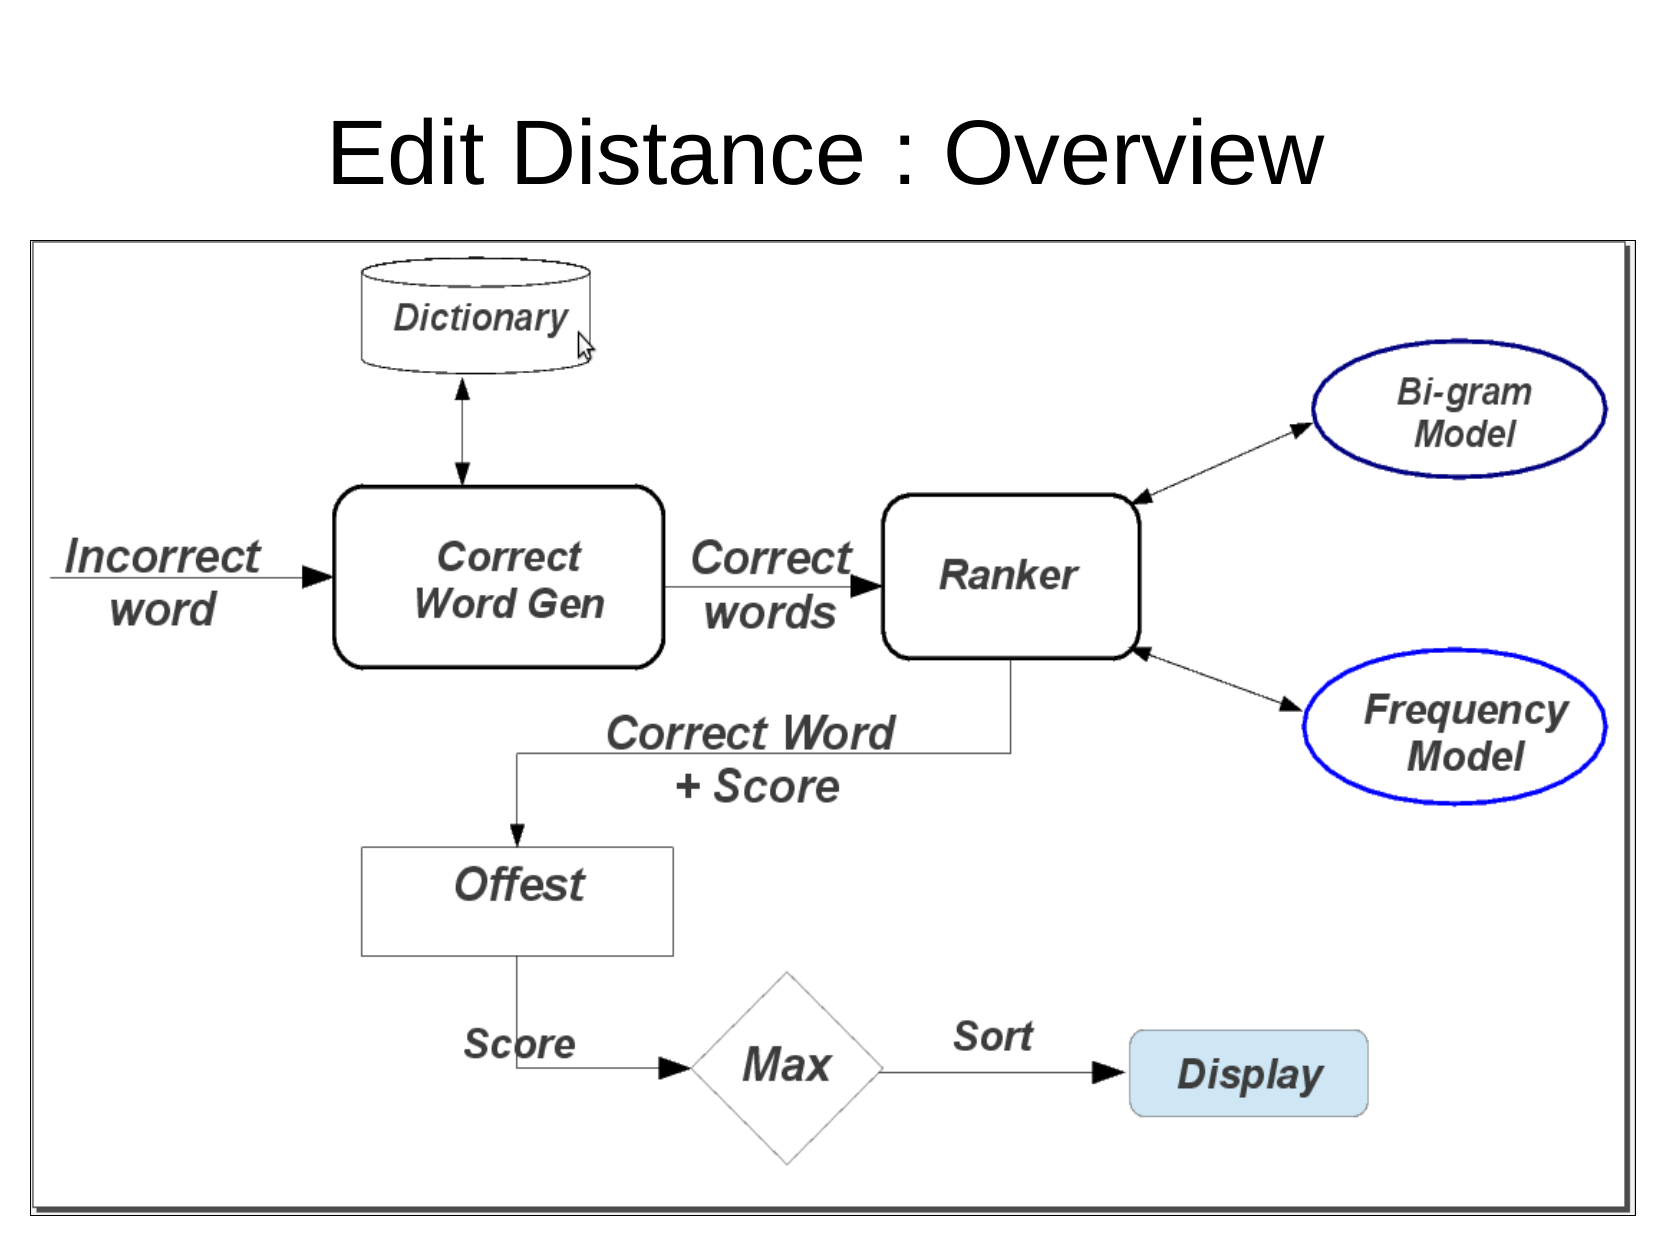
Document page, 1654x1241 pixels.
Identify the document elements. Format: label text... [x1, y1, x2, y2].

title Edit Distance : Overview [82, 49, 1571, 240]
picture [30, 240, 1636, 1216]
